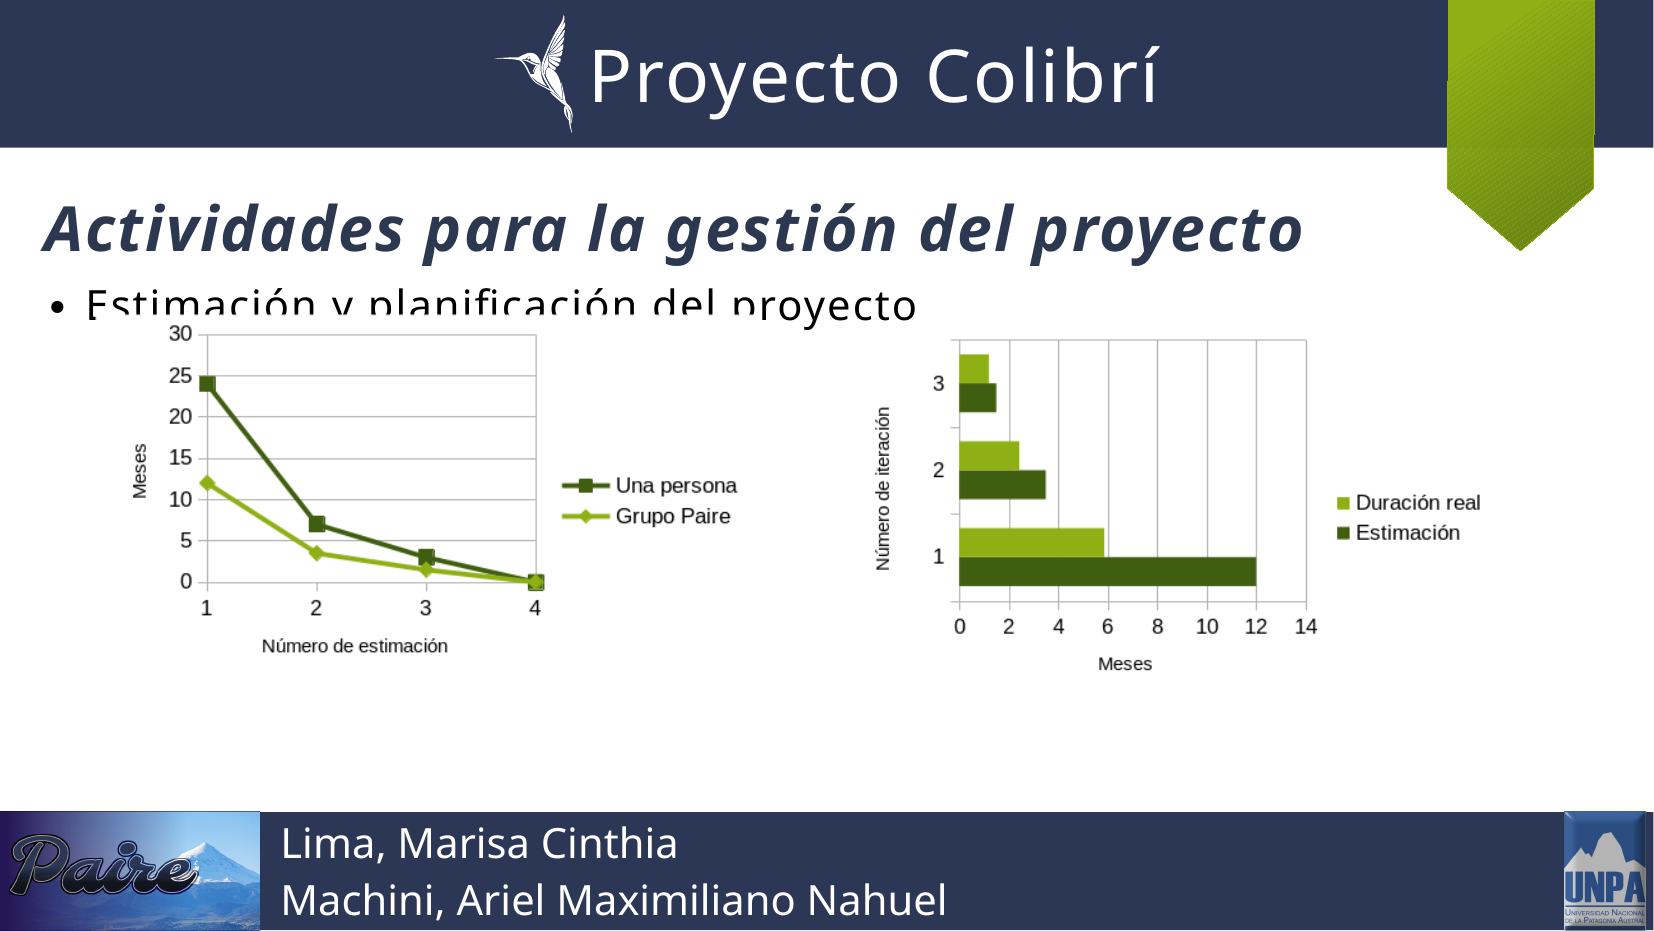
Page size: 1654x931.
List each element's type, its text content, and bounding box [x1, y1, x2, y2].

picture [0, 811, 260, 931]
picture [1564, 811, 1646, 931]
text_box [1001, 812, 1564, 931]
text_box Lima, Marisa Cinthia Machini, Ariel Maximiliano Nahuel [265, 812, 1001, 931]
picture [494, 14, 573, 133]
text_box Actividades para la gestión del proyecto ∙ Estimación y planificación del proyecto [29, 177, 1625, 321]
text_box [0, 0, 1654, 177]
text_box [1646, 812, 1654, 931]
text_box [260, 812, 265, 931]
picture [839, 332, 1500, 704]
picture [95, 314, 756, 687]
text_box Proyecto Colibrí [556, 20, 1192, 127]
